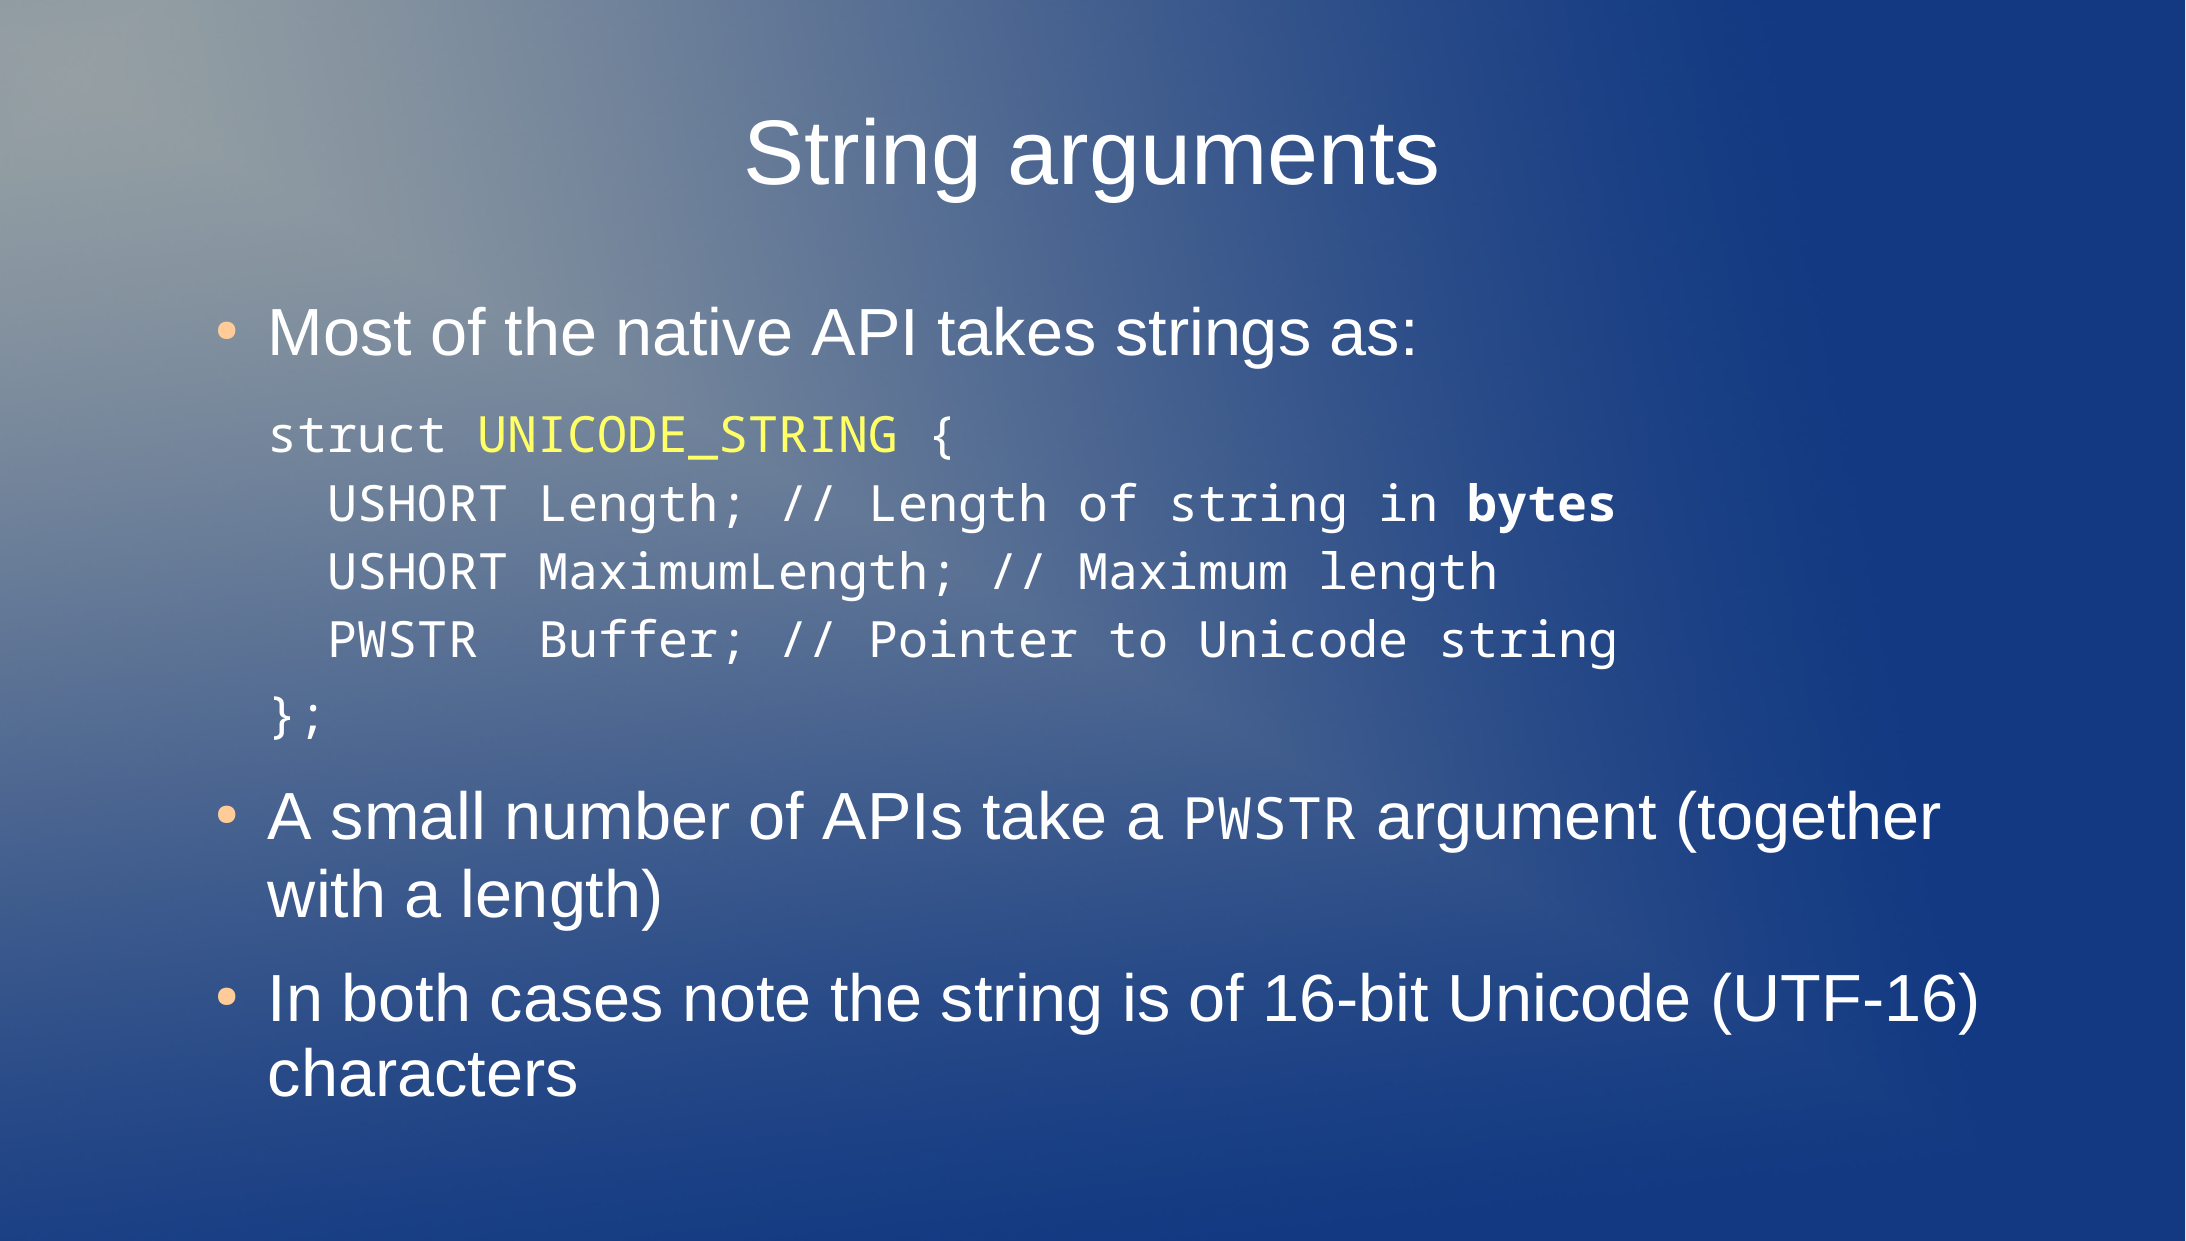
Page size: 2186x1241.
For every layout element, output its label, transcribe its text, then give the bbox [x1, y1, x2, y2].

picture [0, 0, 2186, 1241]
list Most of the native API takes strings as: struct UNICODE_STRING { USHORT Length; // Length of string in bytes USHORT MaximumLength; // Maximum length PWSTR Buffer; // Pointer to Unicode string }; A small number of APIs take a PWSTR argument (together with a length) In both cases note the string is of 16-bit Unicode (UTF-16) characters [197, 295, 2022, 1204]
title String arguments [109, 49, 2076, 257]
